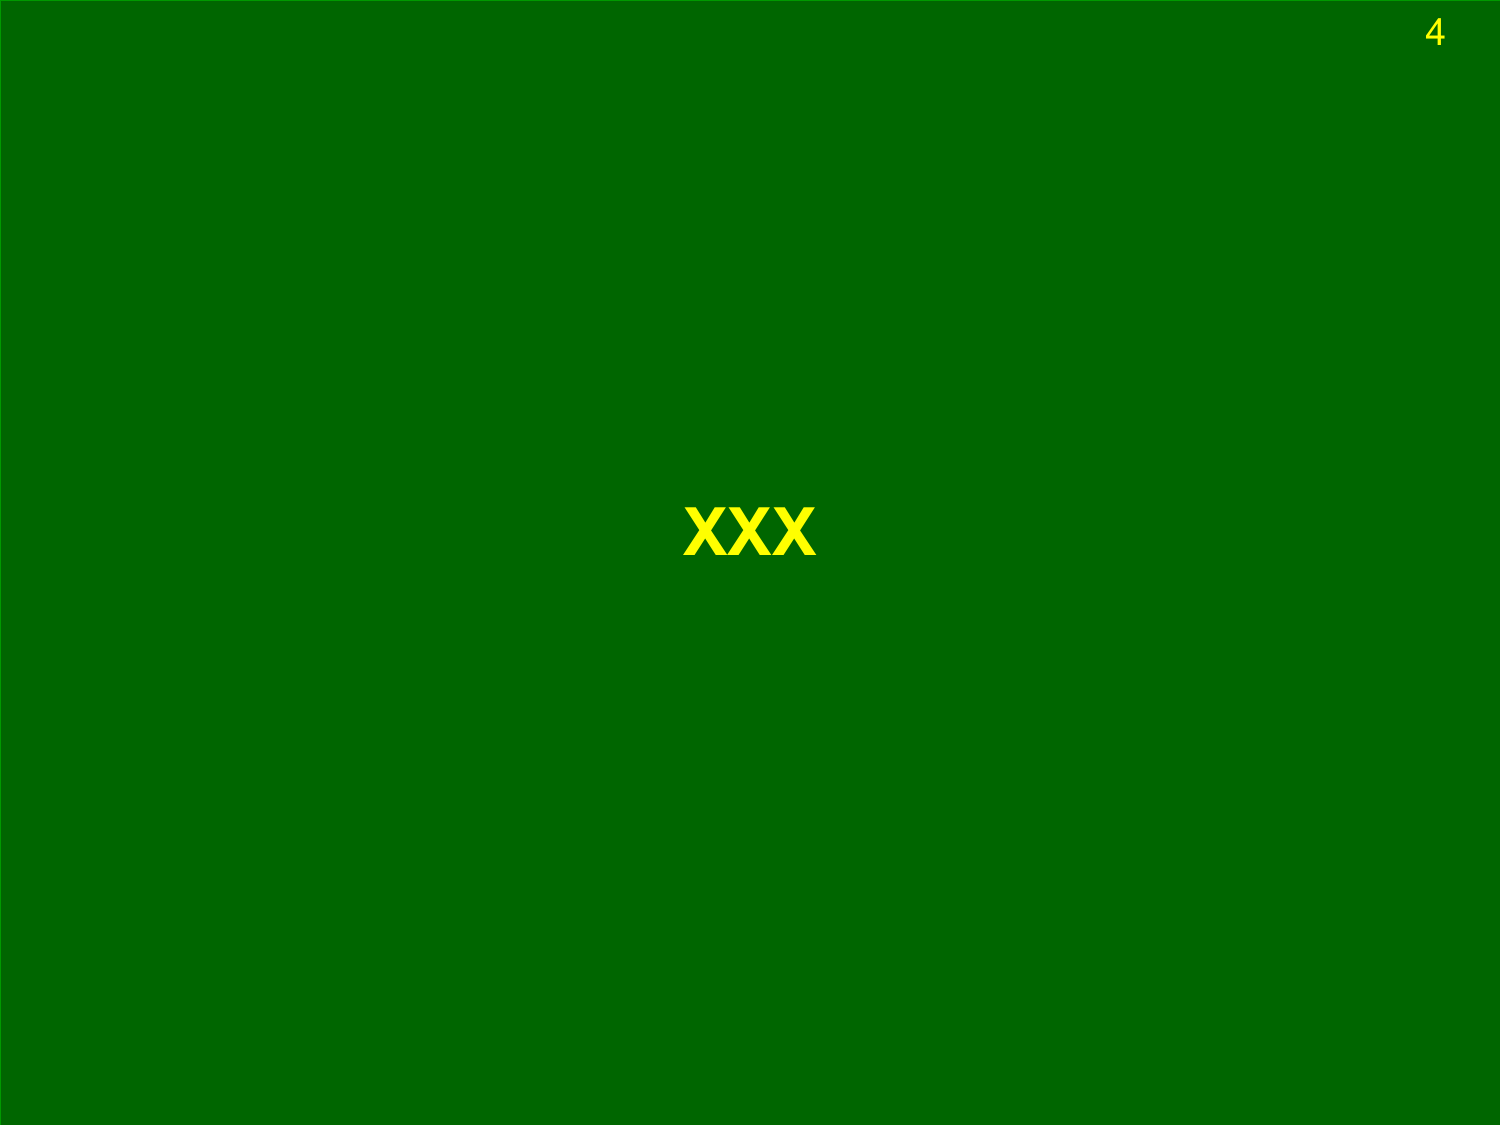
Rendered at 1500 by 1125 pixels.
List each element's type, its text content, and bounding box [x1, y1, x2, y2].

title XXX [75, 419, 1426, 645]
